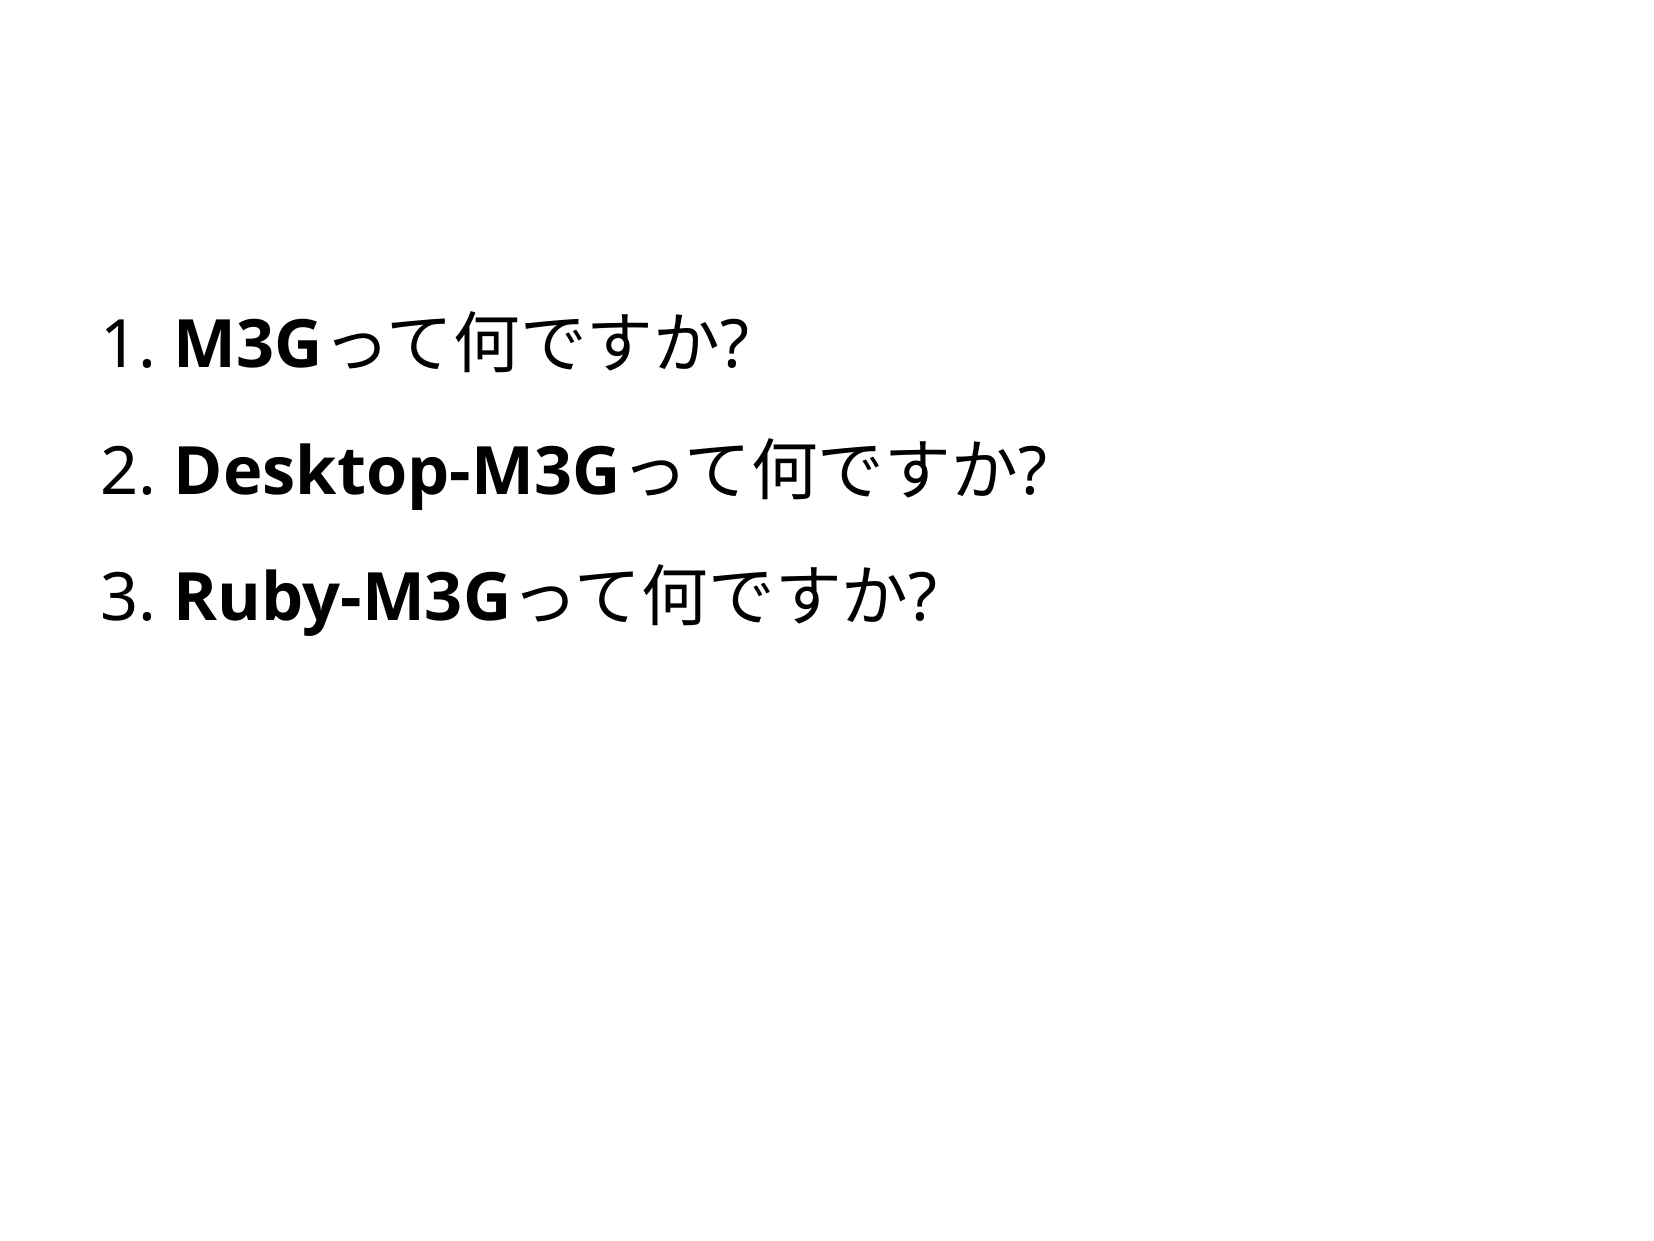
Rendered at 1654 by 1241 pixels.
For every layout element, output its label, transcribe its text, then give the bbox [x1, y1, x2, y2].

list M3Gって何ですか? Desktop-M3Gって何ですか? Ruby-M3Gって何ですか? [82, 290, 1571, 1109]
